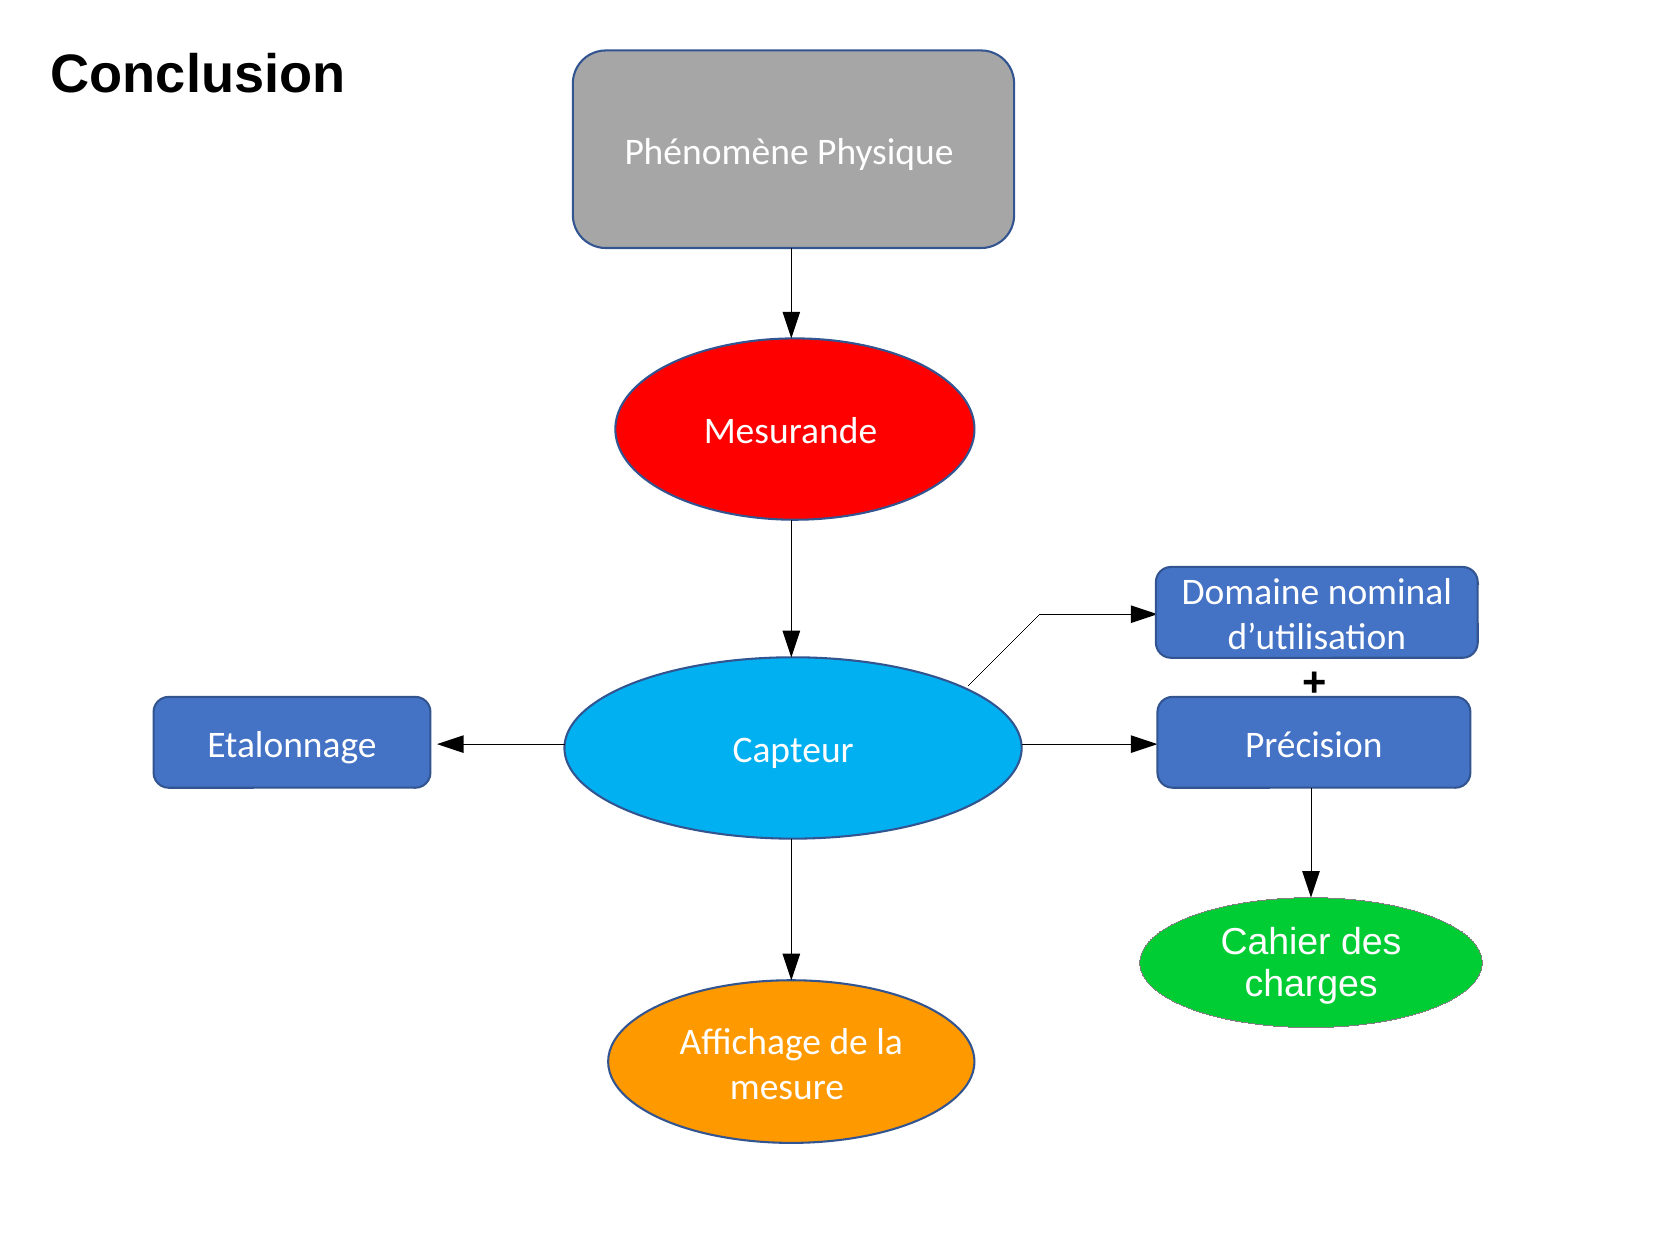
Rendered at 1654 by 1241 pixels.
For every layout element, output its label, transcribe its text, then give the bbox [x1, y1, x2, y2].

text_box Affichage de la mesure [608, 980, 975, 1143]
text_box Capteur [564, 657, 1022, 839]
text_box Précision [1157, 696, 1471, 788]
text_box + [1287, 651, 1347, 715]
text_box Etalonnage [153, 696, 431, 788]
text_box Cahier des charges [1139, 897, 1483, 1028]
text_box Mesurande [615, 338, 975, 520]
text_box Conclusion [35, 35, 721, 113]
text_box Phénomène Physique [572, 50, 1015, 249]
text_box Domaine nominal d’utilisation [1155, 566, 1478, 658]
